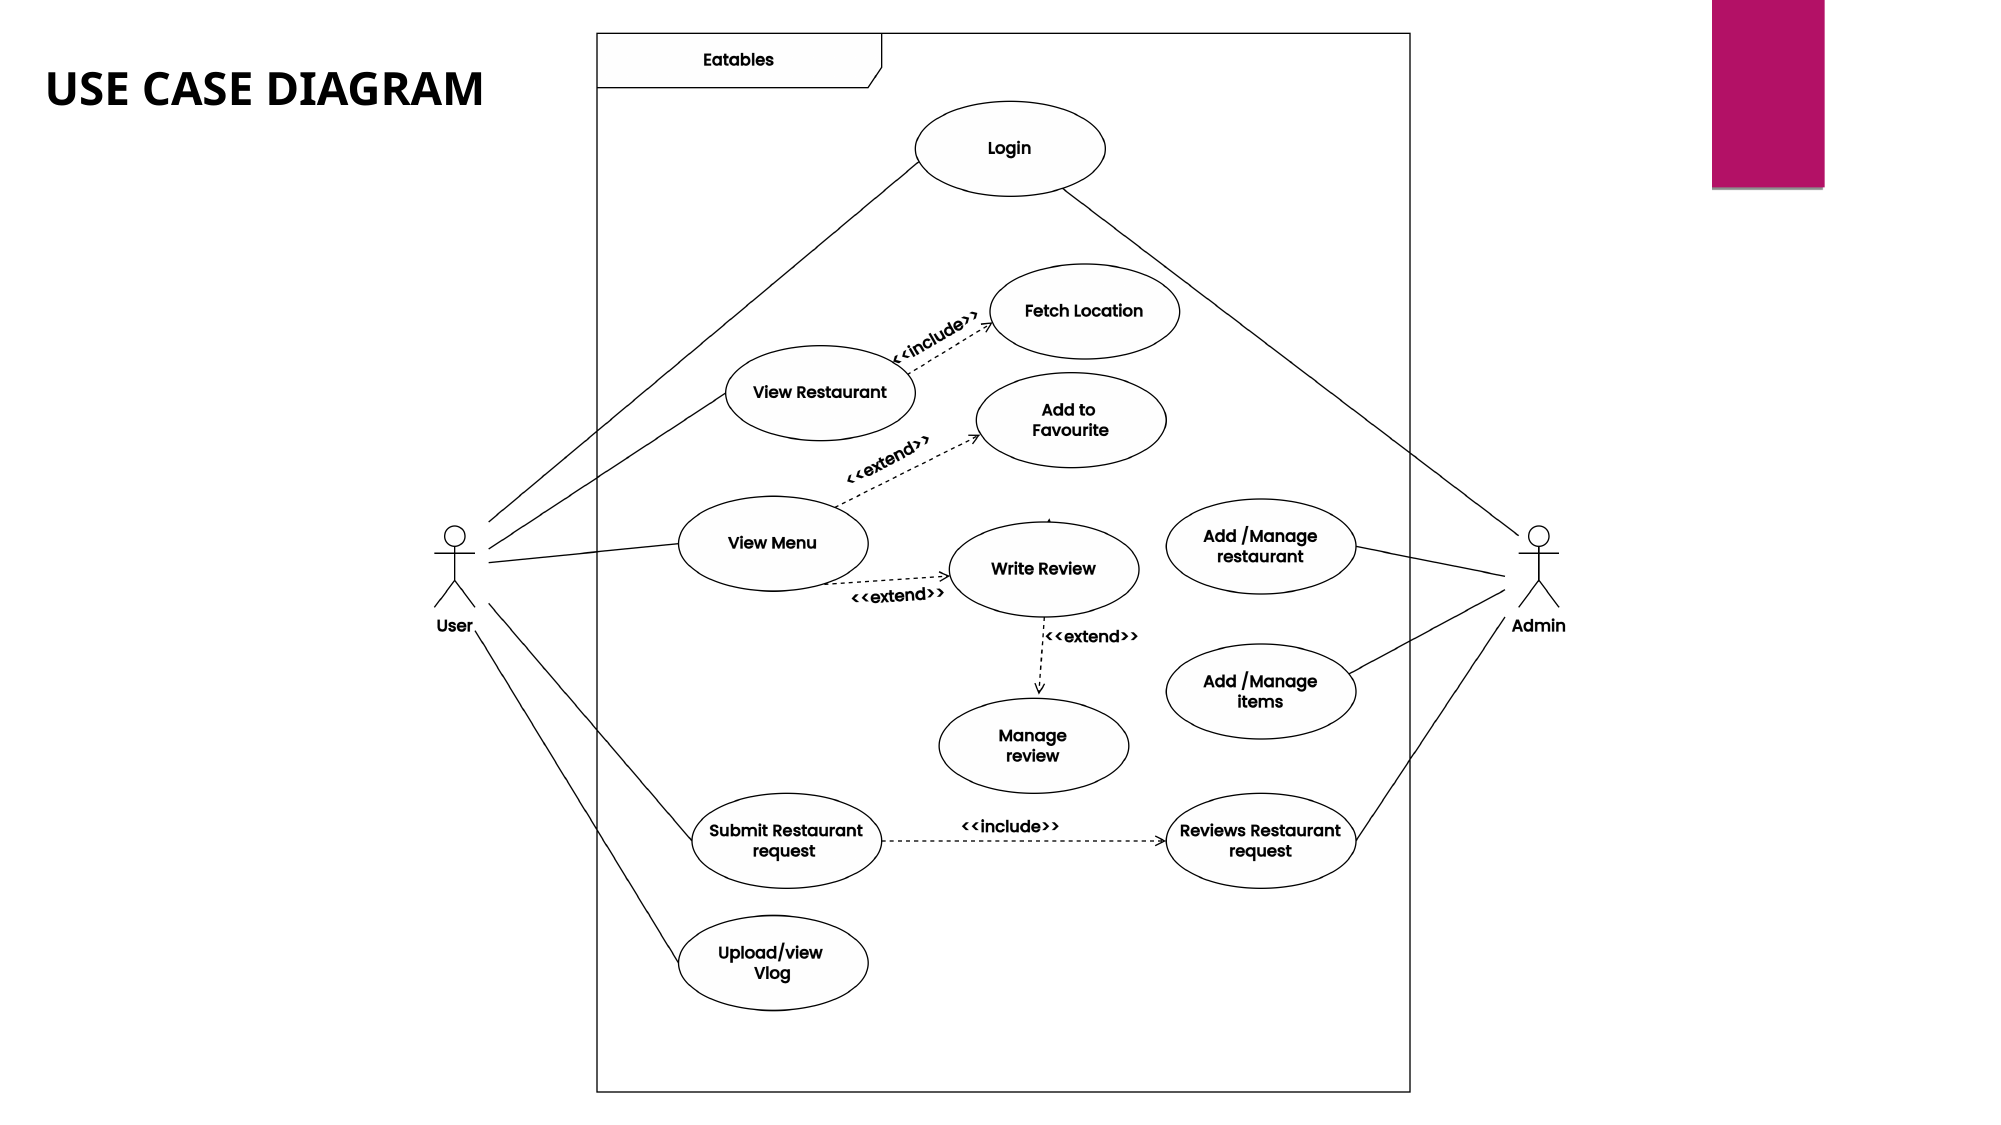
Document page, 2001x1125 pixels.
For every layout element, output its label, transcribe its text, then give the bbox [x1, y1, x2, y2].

title USE CASE DIAGRAM [29, 29, 420, 146]
picture [420, 19, 1580, 1106]
